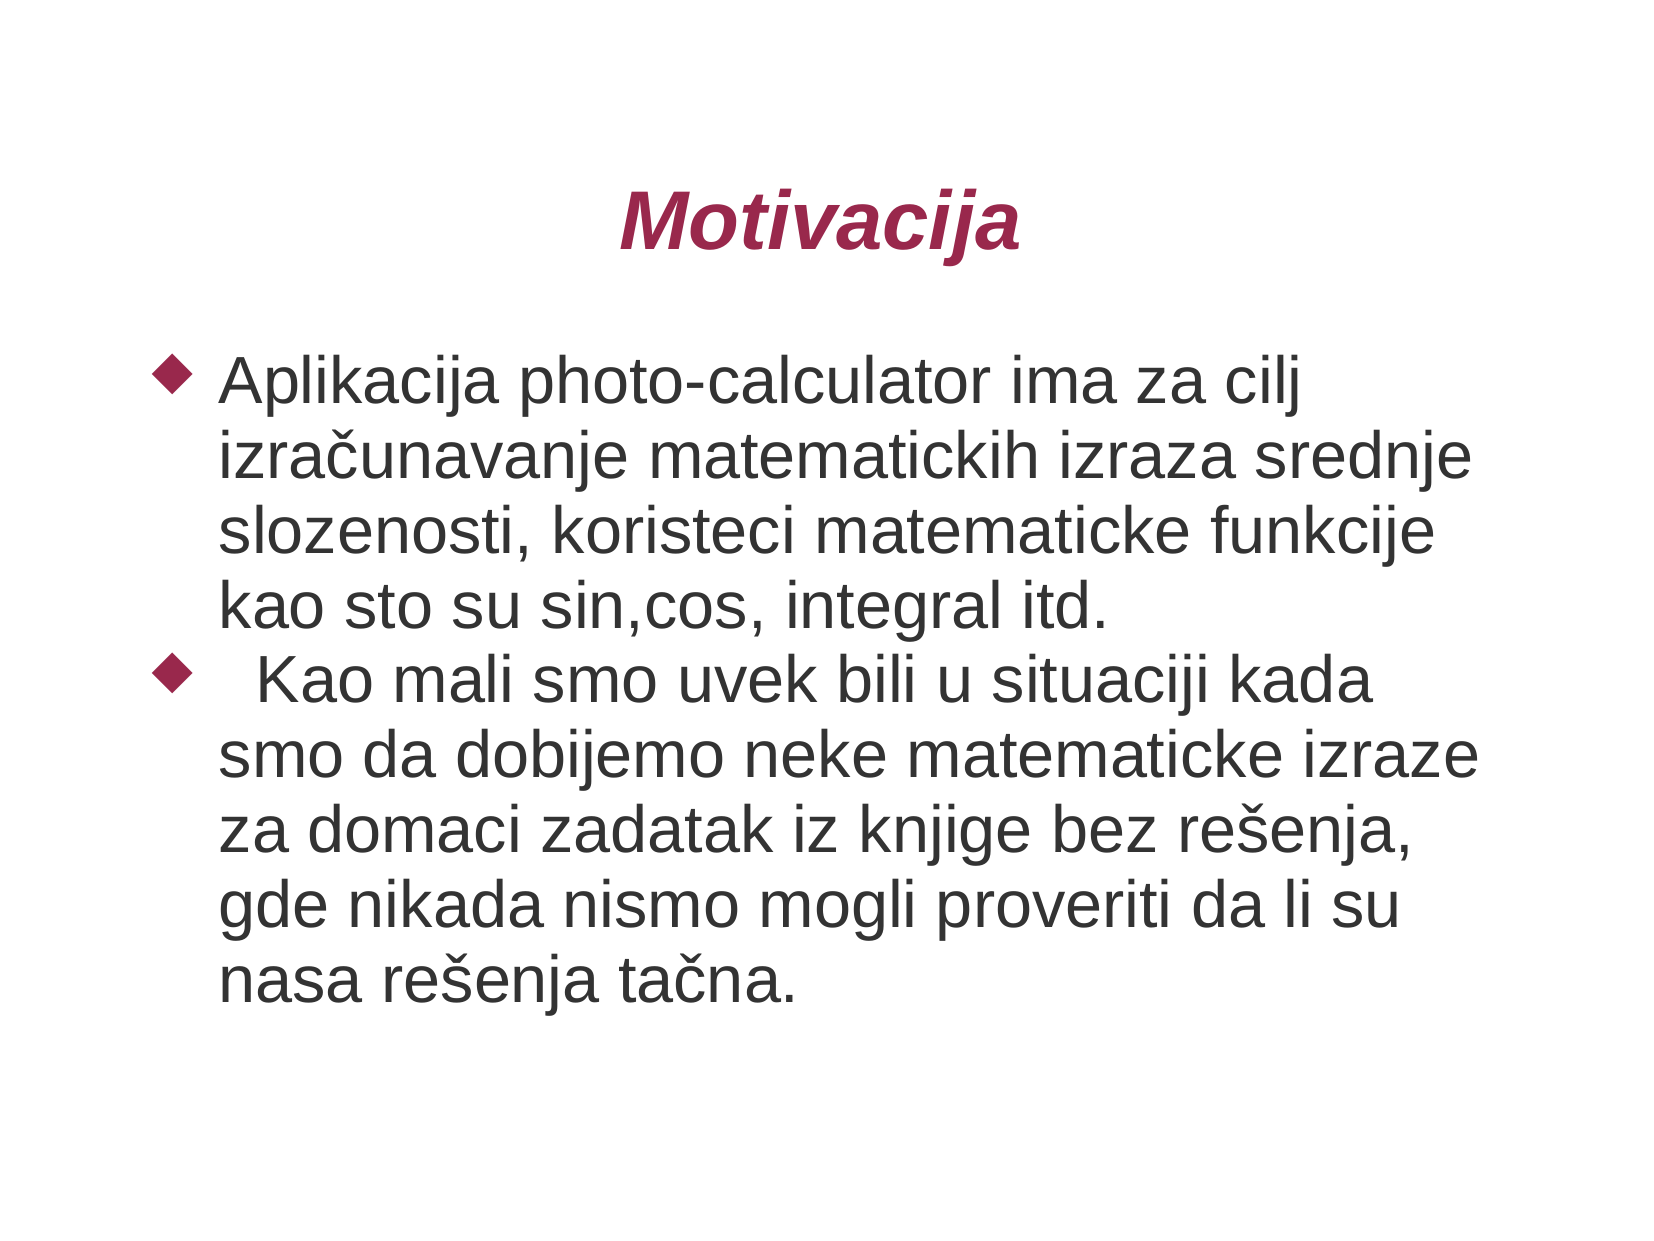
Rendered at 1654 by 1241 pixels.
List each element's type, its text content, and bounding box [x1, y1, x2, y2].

list Aplikacija photo-calculator ima za cilj izračunavanje matematickih izraza srednje slozenosti, koristeci matematicke funkcije kao sto su sin,cos, integral itd. Kao mali smo uvek bili u situaciji kada smo da dobijemo neke matematicke izraze za domaci zadatak iz knjige bez rešenja, gde nikada nismo mogli proveriti da li su nasa rešenja tačna. [135, 268, 1517, 1076]
title Motivacija [135, 117, 1506, 268]
